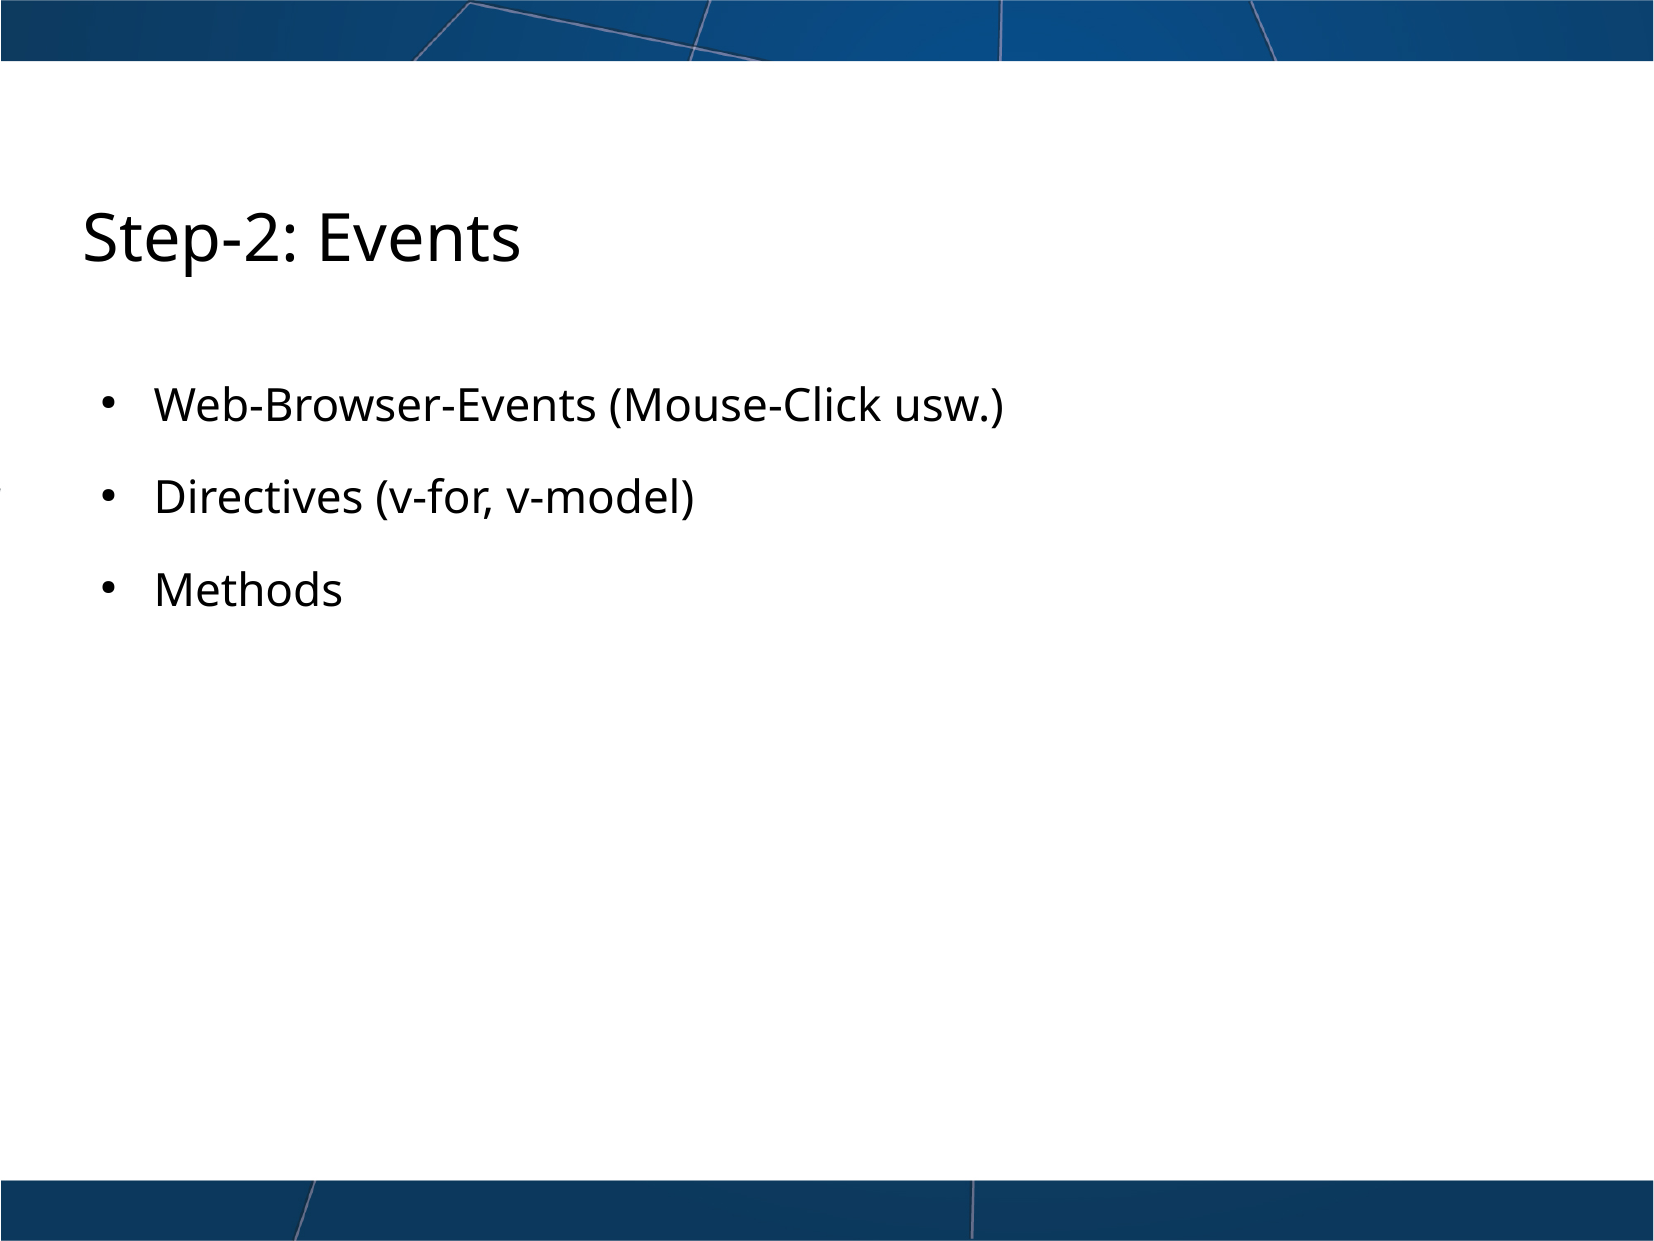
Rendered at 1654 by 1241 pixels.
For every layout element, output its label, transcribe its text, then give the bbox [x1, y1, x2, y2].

picture [0, 0, 1654, 1241]
title Step-2: Events [82, 139, 1571, 332]
list Web-Browser-Events (Mouse-Click usw.) Directives (v-for, v-model) Methods [82, 372, 1571, 1013]
